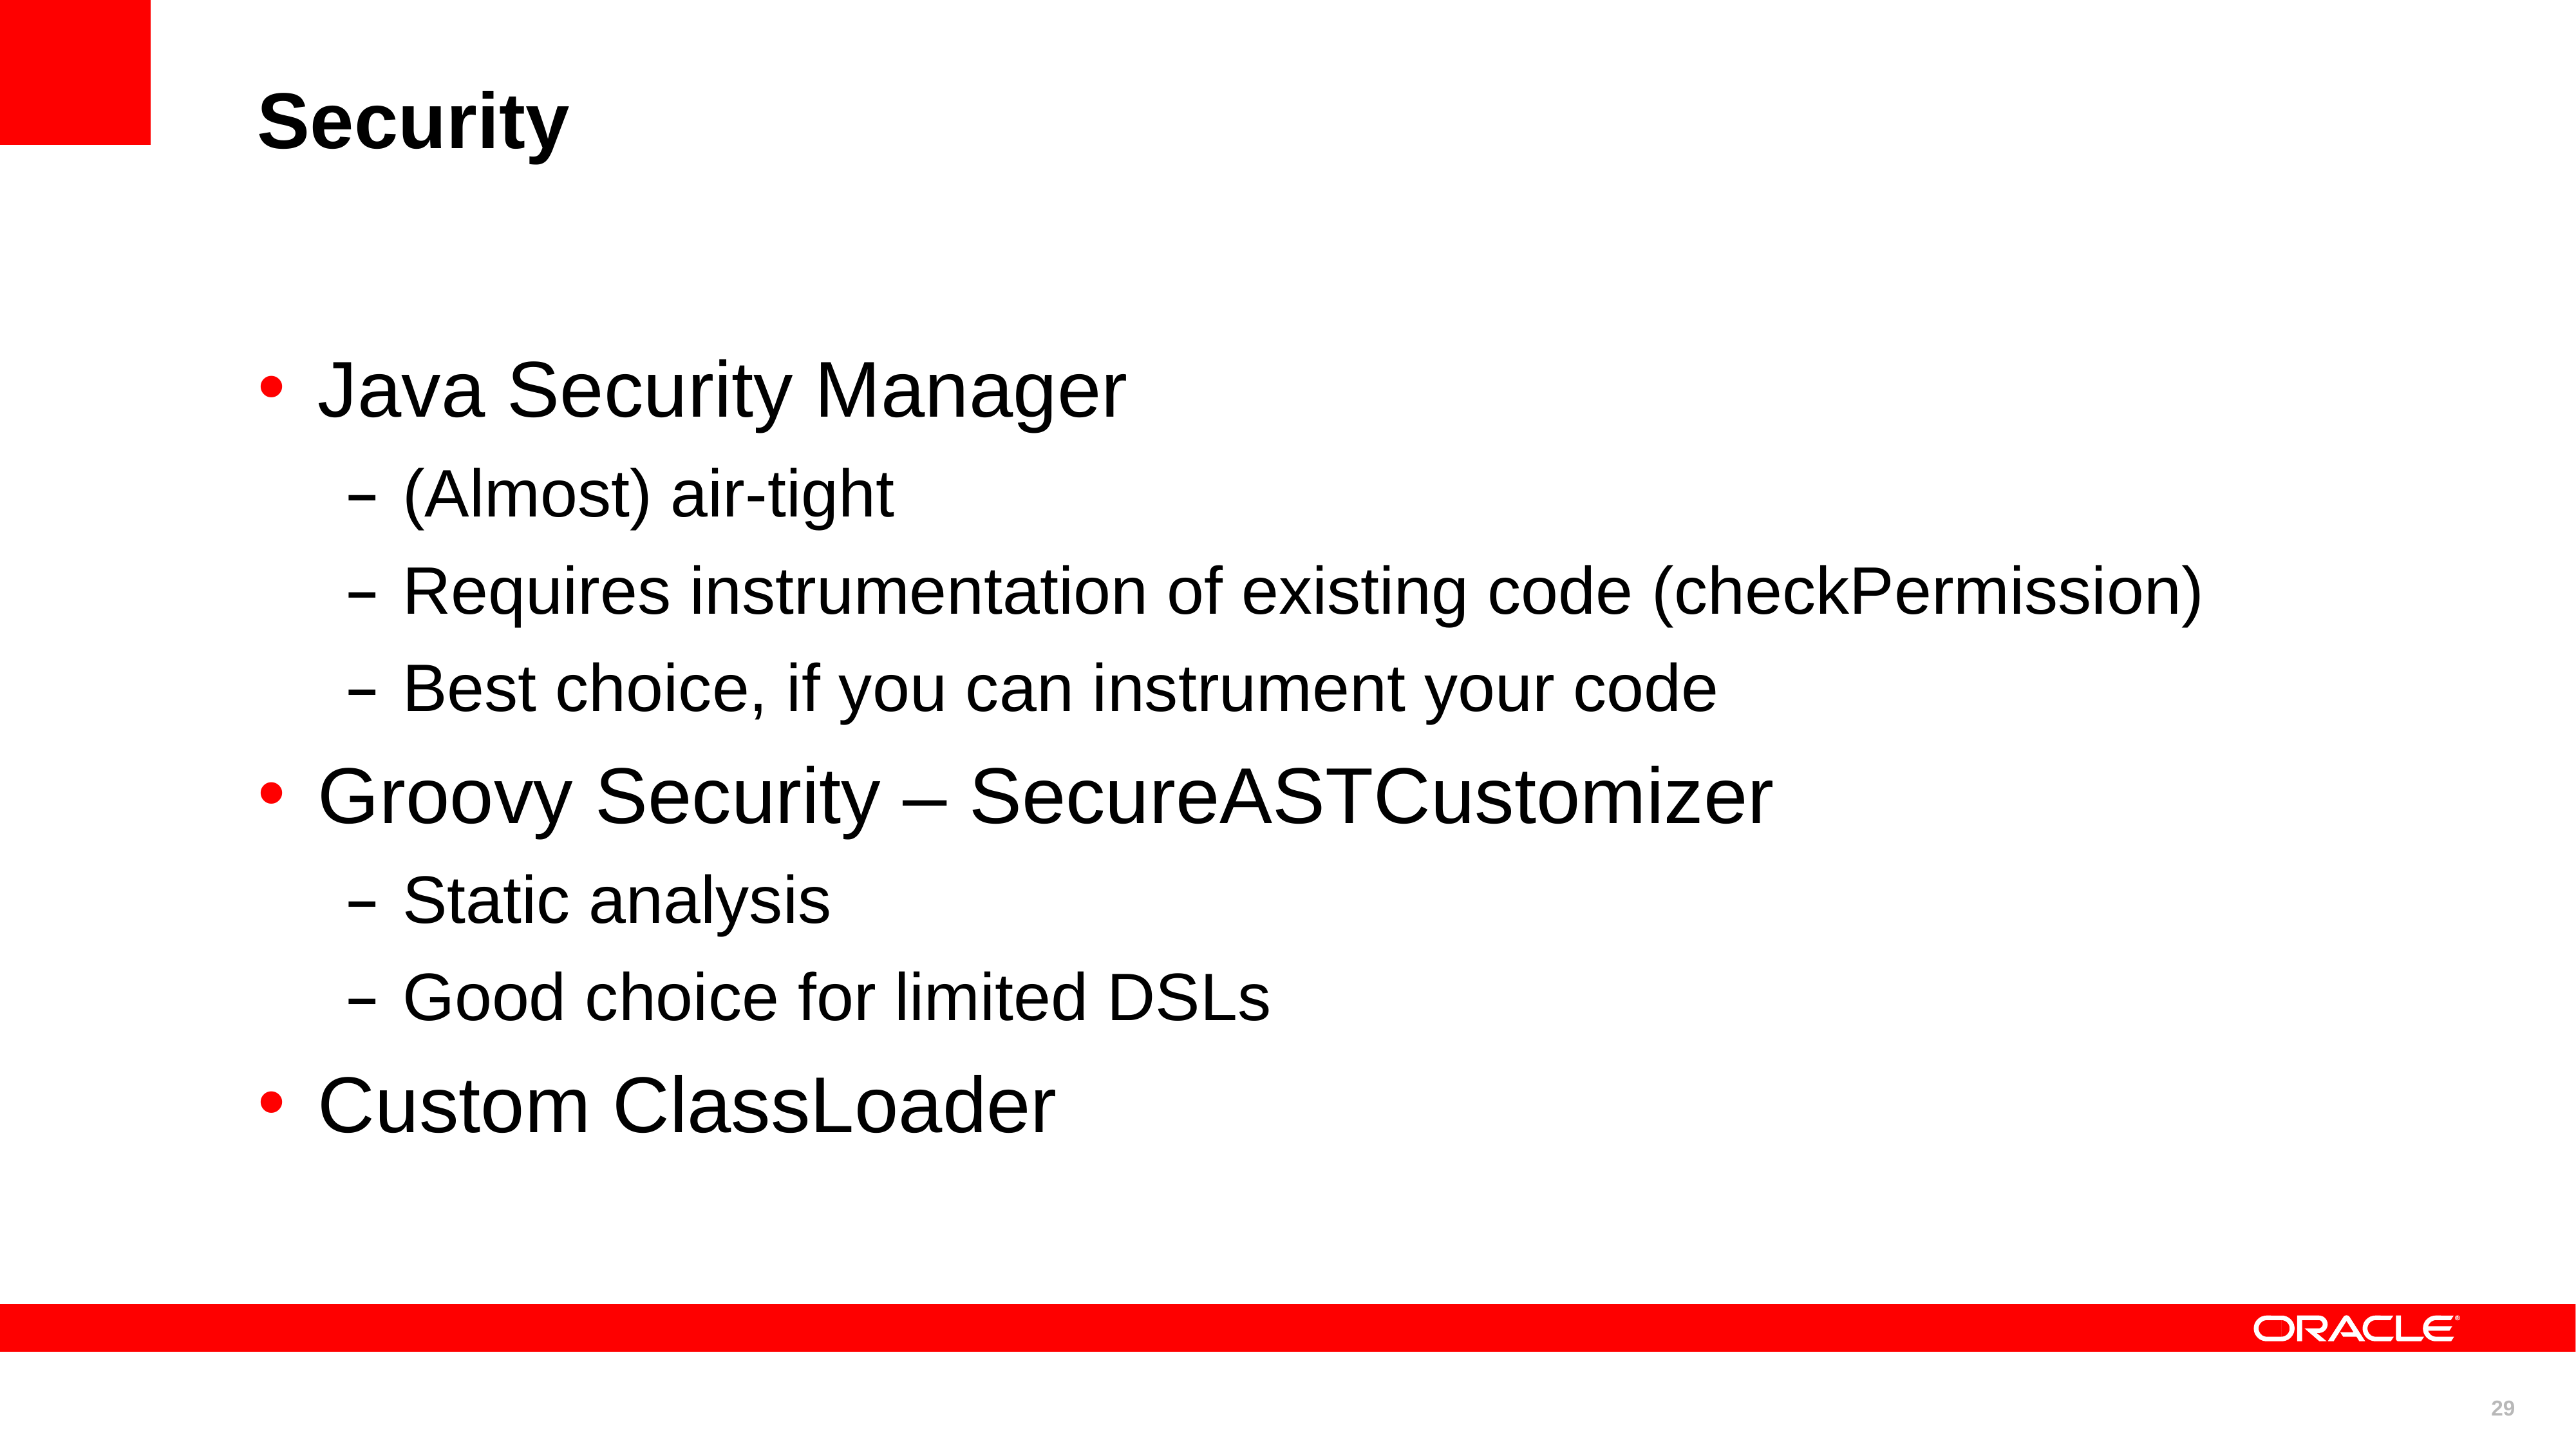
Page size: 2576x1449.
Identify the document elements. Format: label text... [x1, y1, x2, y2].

list Java Security Manager (Almost) air-tight Requires instrumentation of existing code (checkPermission) Best choice, if you can instrument your code Groovy Security – SecureASTCustomizer Static analysis Good choice for limited DSLs Custom ClassLoader [258, 337, 2318, 1256]
title Security [257, 69, 2318, 251]
picture [0, 0, 151, 145]
picture [0, 1304, 2576, 1352]
